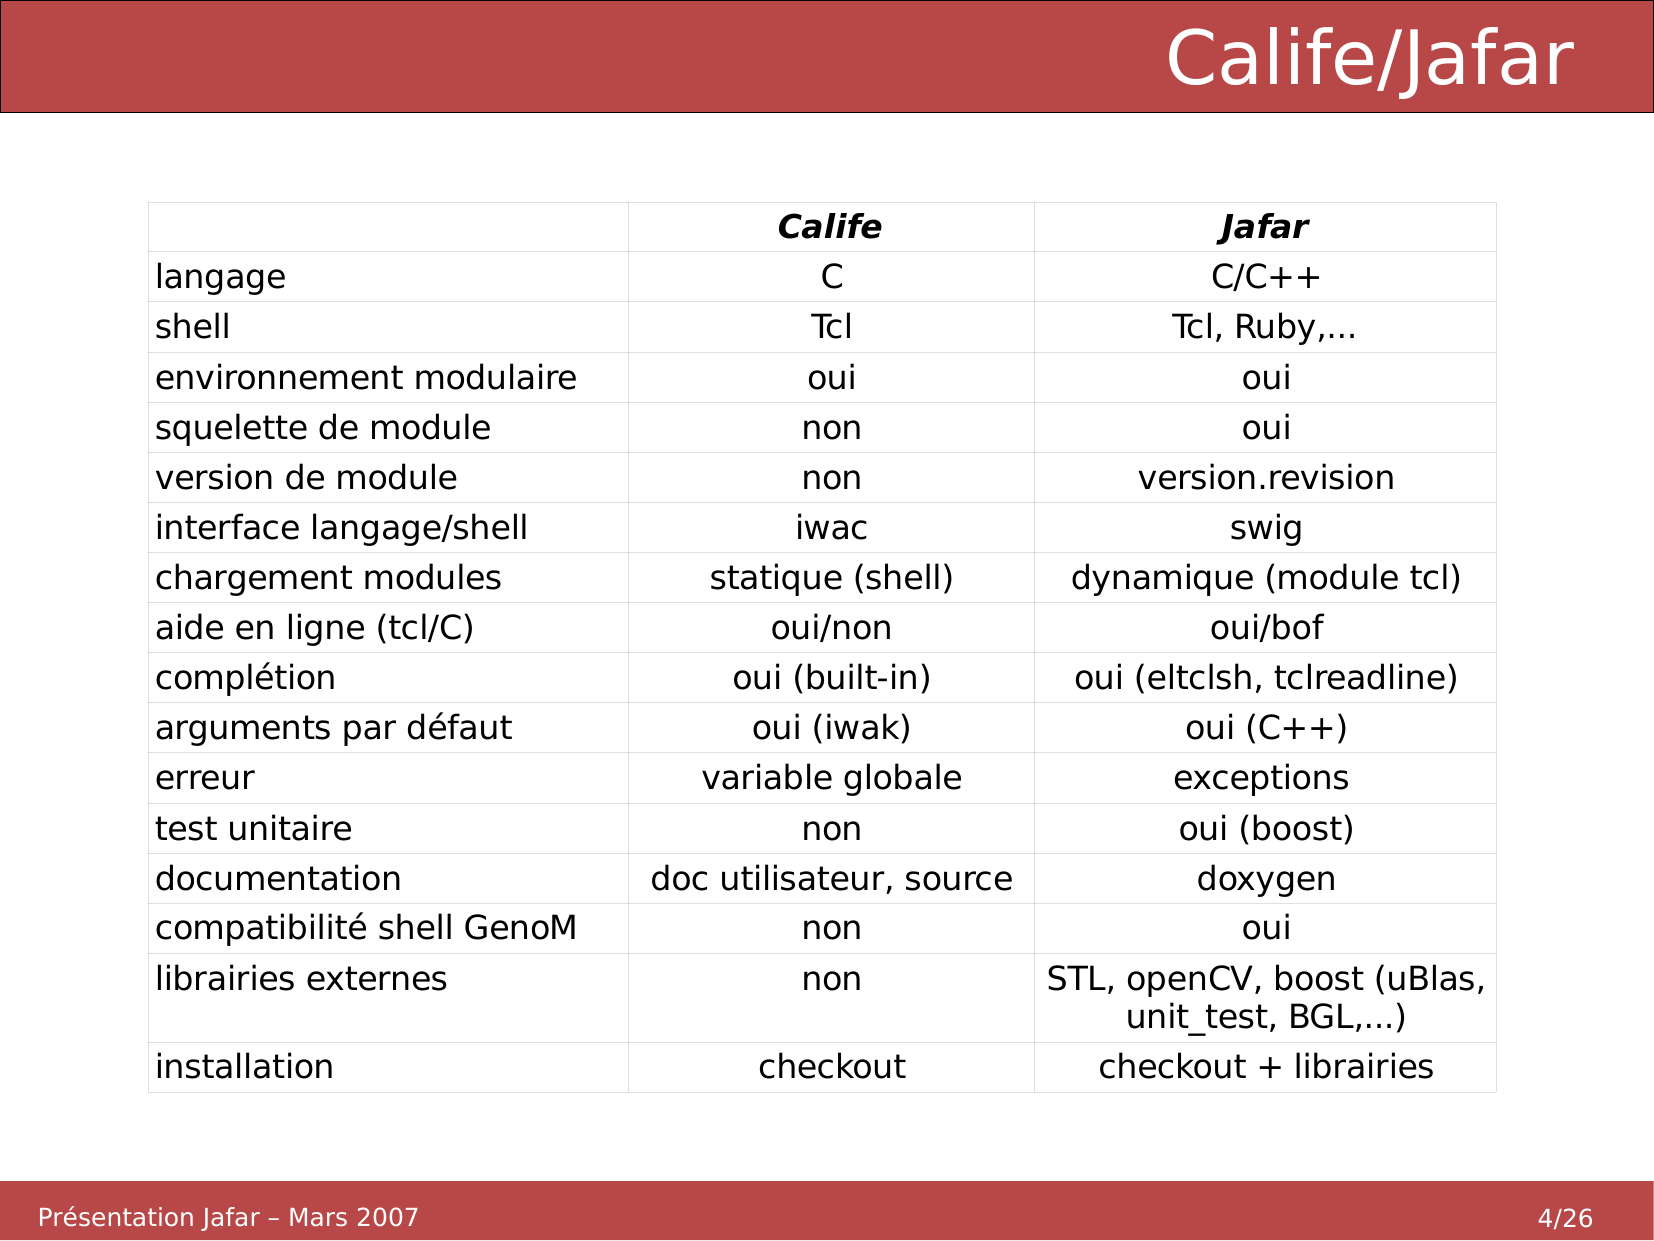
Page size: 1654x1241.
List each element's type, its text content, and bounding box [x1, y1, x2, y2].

chart [147, 202, 1506, 1124]
title Calife/Jafar [0, 0, 1654, 119]
